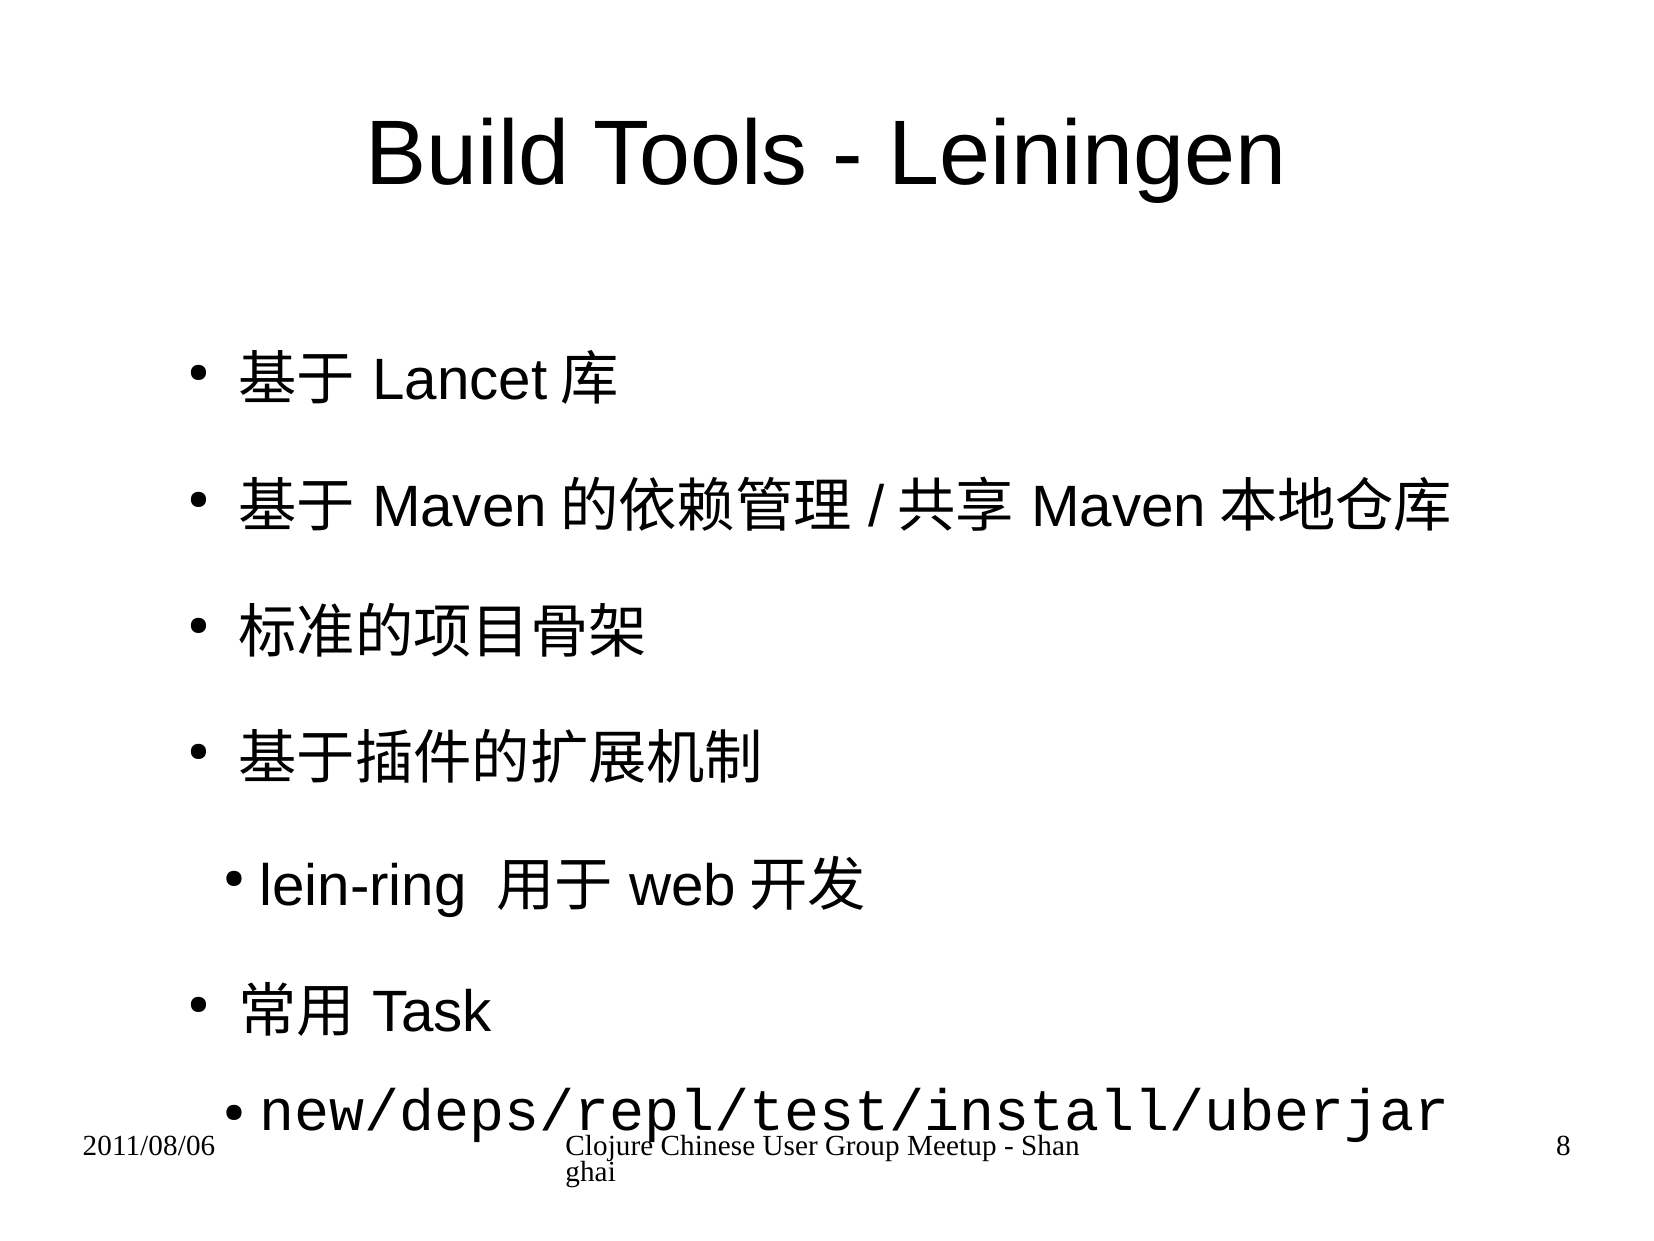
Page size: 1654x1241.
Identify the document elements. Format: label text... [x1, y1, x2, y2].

subtitle 基于Lancet库 基于Maven的依赖管理/共享Maven本地仓库 标准的项目骨架 基于插件的扩展机制 lein-ring 用于web开发 常用Task new/deps/repl/test/install/uberjar [82, 290, 1571, 1109]
title Build Tools - Leiningen [82, 49, 1571, 257]
